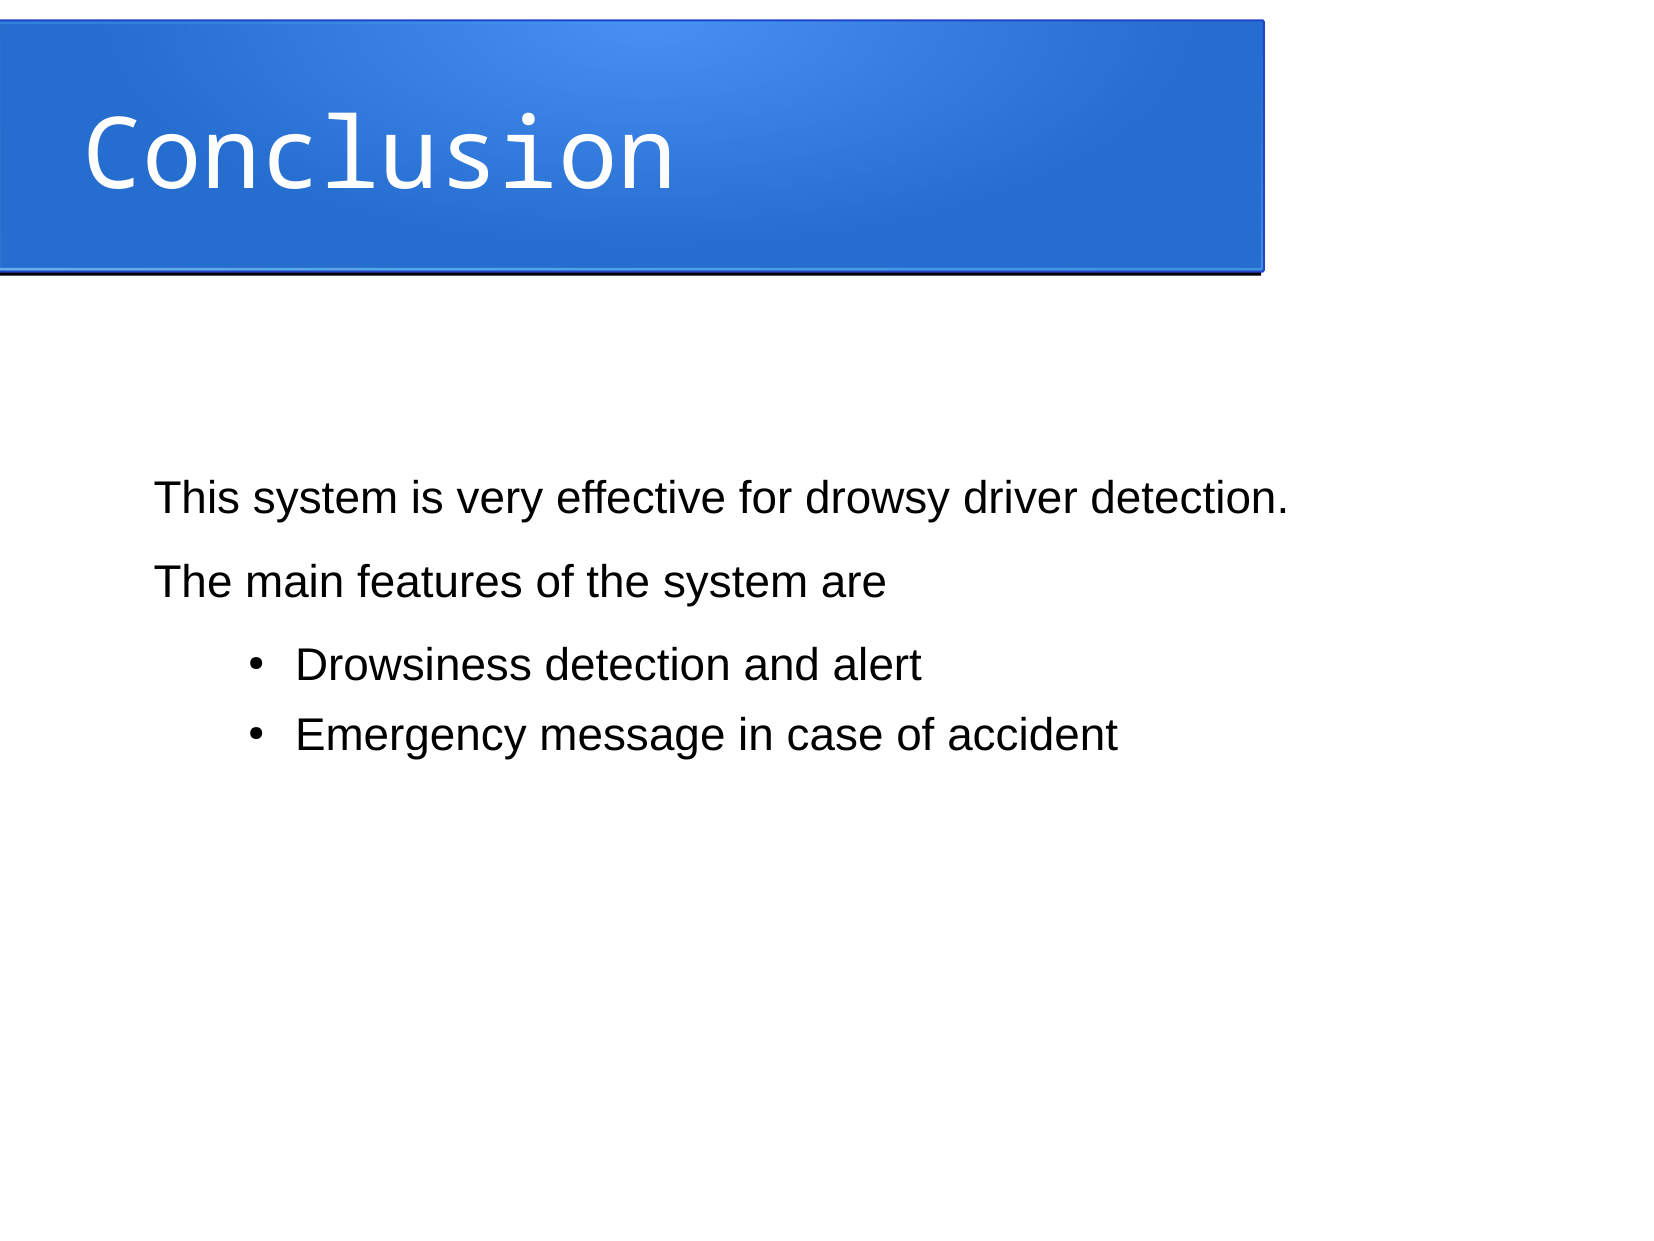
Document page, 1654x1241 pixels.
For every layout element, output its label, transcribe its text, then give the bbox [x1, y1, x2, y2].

list This system is very effective for drowsy driver detection. The main features of the system are Drowsiness detection and alert Emergency message in case of accident [82, 472, 1571, 1192]
title Conclusion [82, 47, 1235, 252]
